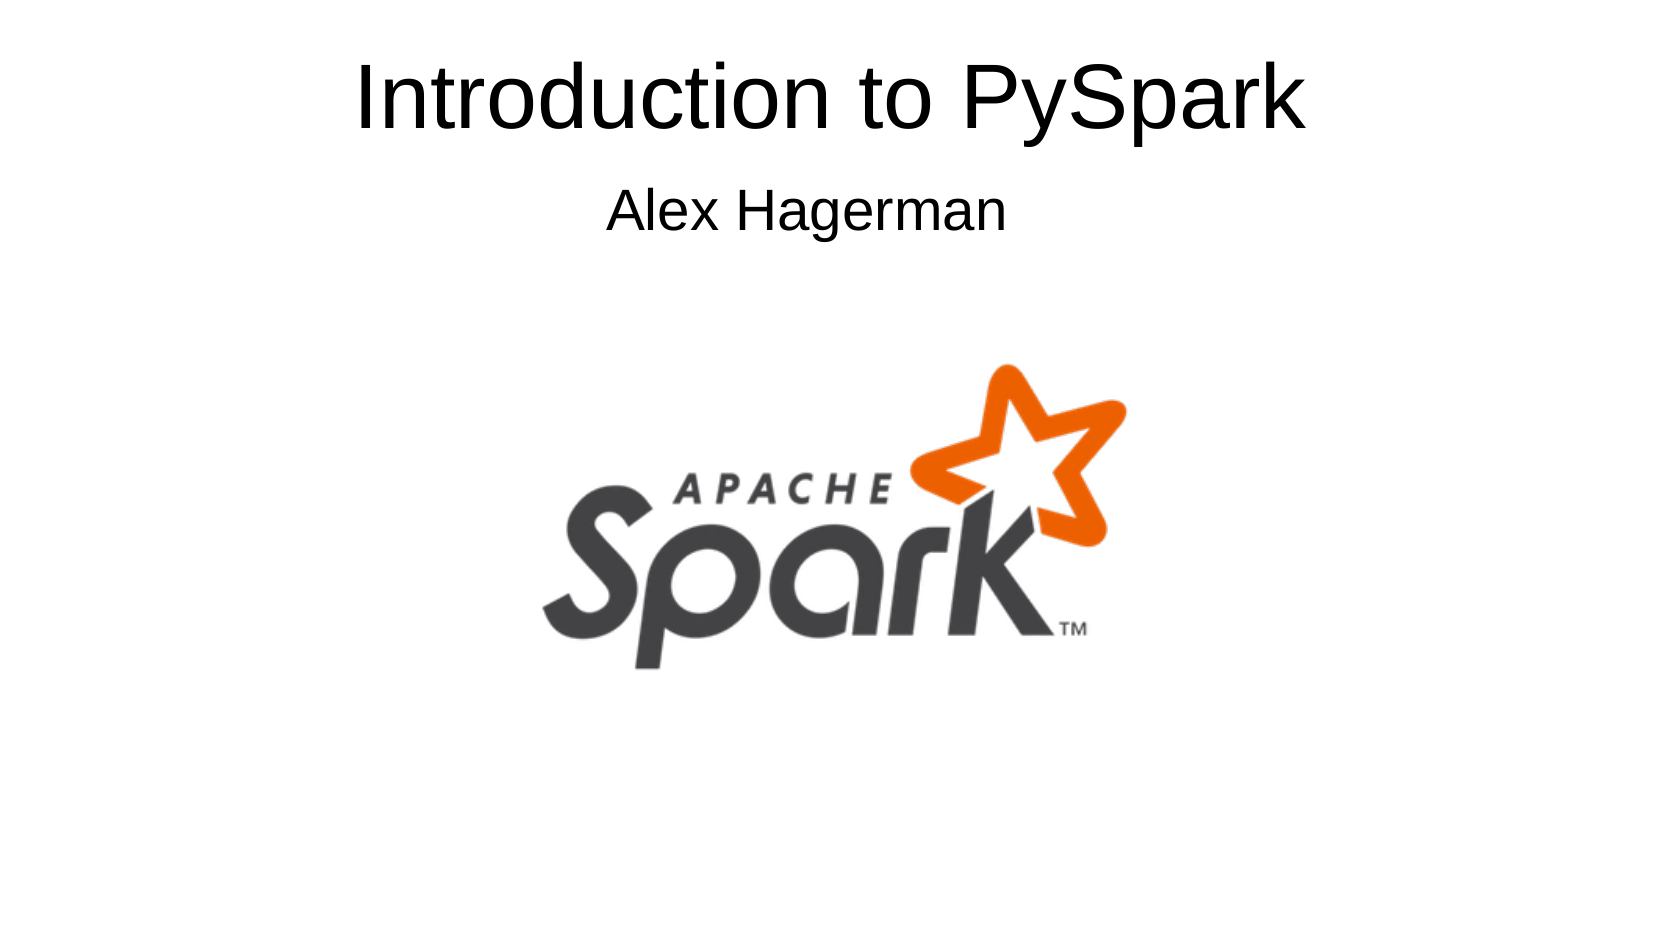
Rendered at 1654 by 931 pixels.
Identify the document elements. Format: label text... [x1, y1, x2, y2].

picture [540, 362, 1128, 676]
title Introduction to PySpark Alex Hagerman [86, 45, 1576, 251]
